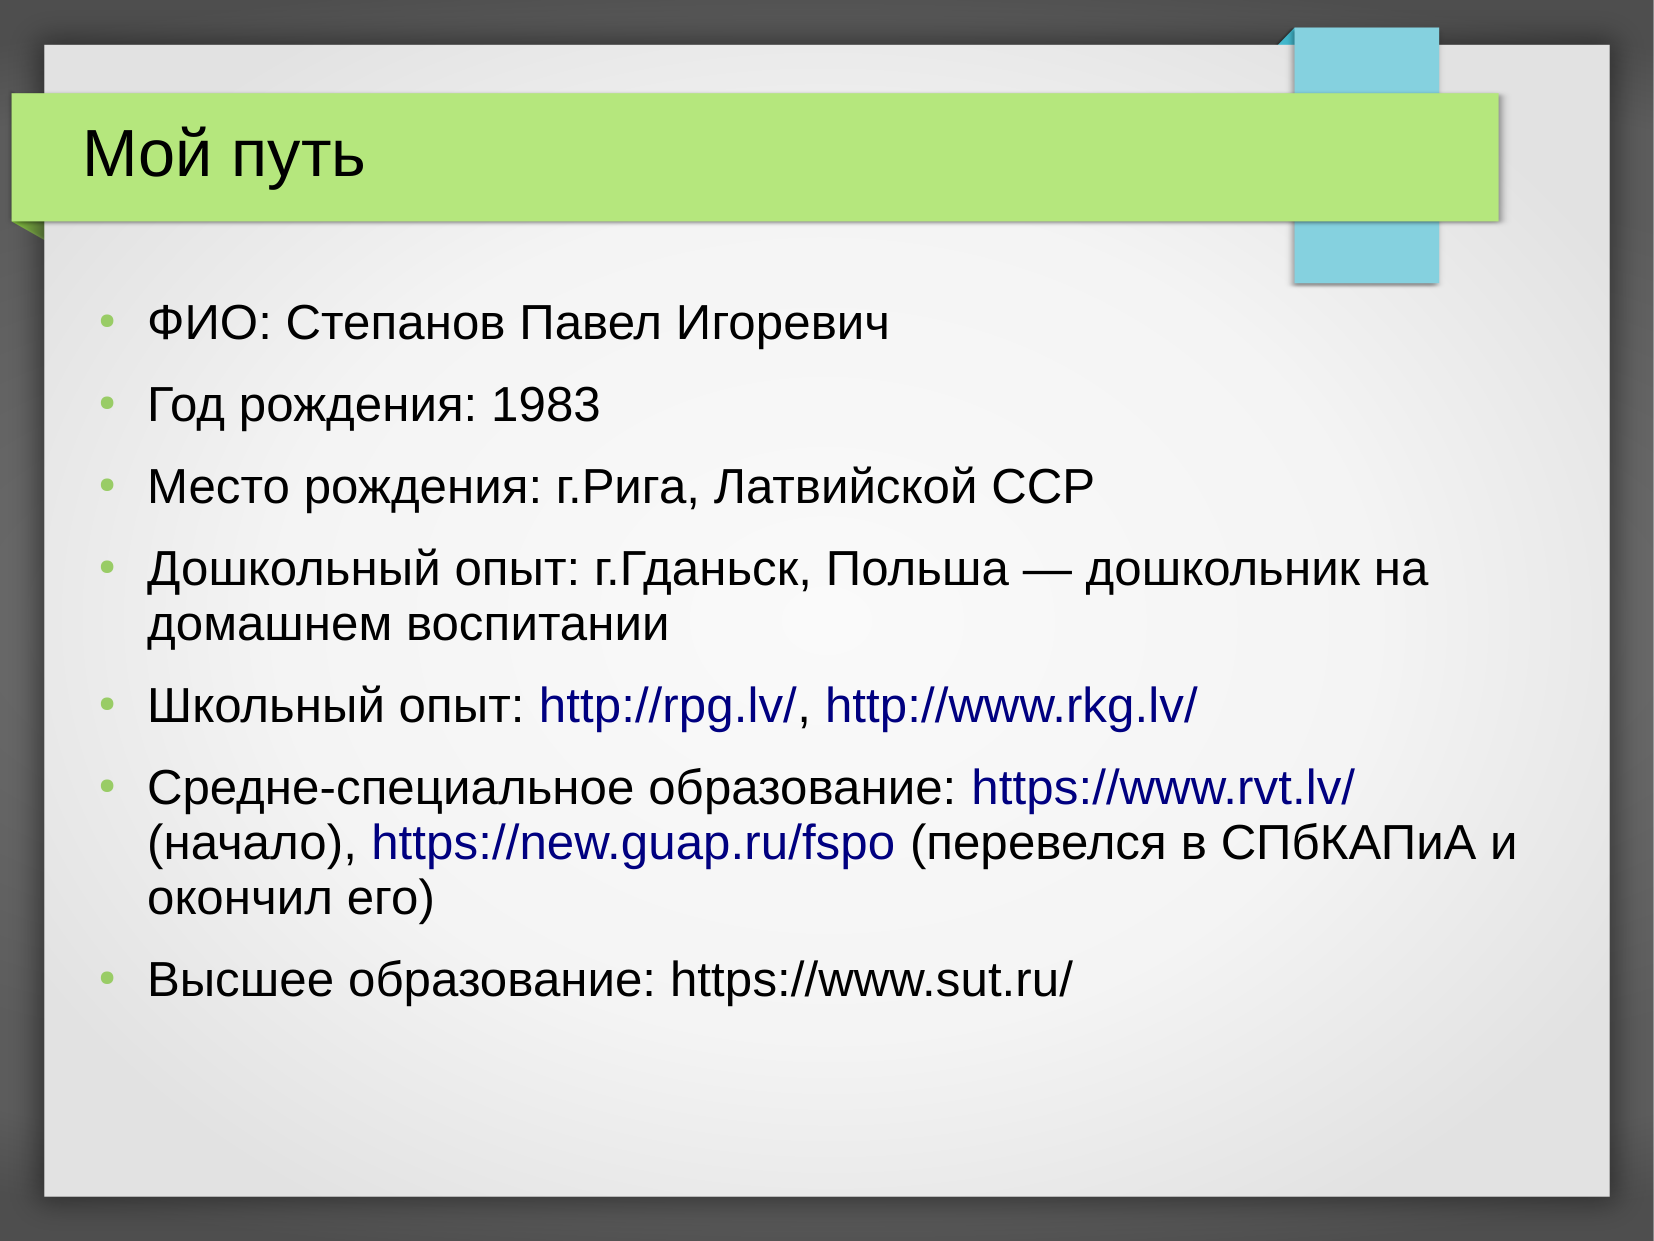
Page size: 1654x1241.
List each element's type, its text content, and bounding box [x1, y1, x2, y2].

picture [0, 0, 1654, 1241]
list ФИО: Степанов Павел Игоревич Год рождения: 1983 Место рождения: г.Рига, Латвийской ССР Дошкольный опыт: г.Гданьск, Польша — дошкольник на домашнем воспитании Школьный опыт: http://rpg.lv/, http://www.rkg.lv/ Средне-специальное образование: https://www.rvt.lv/ (начало), https://new.guap.ru/fspo (перевелся в СПбКАПиА и окончил его) Высшее образование: https://www.sut.ru/ [82, 295, 1571, 1015]
title Мой путь [82, 94, 1264, 213]
